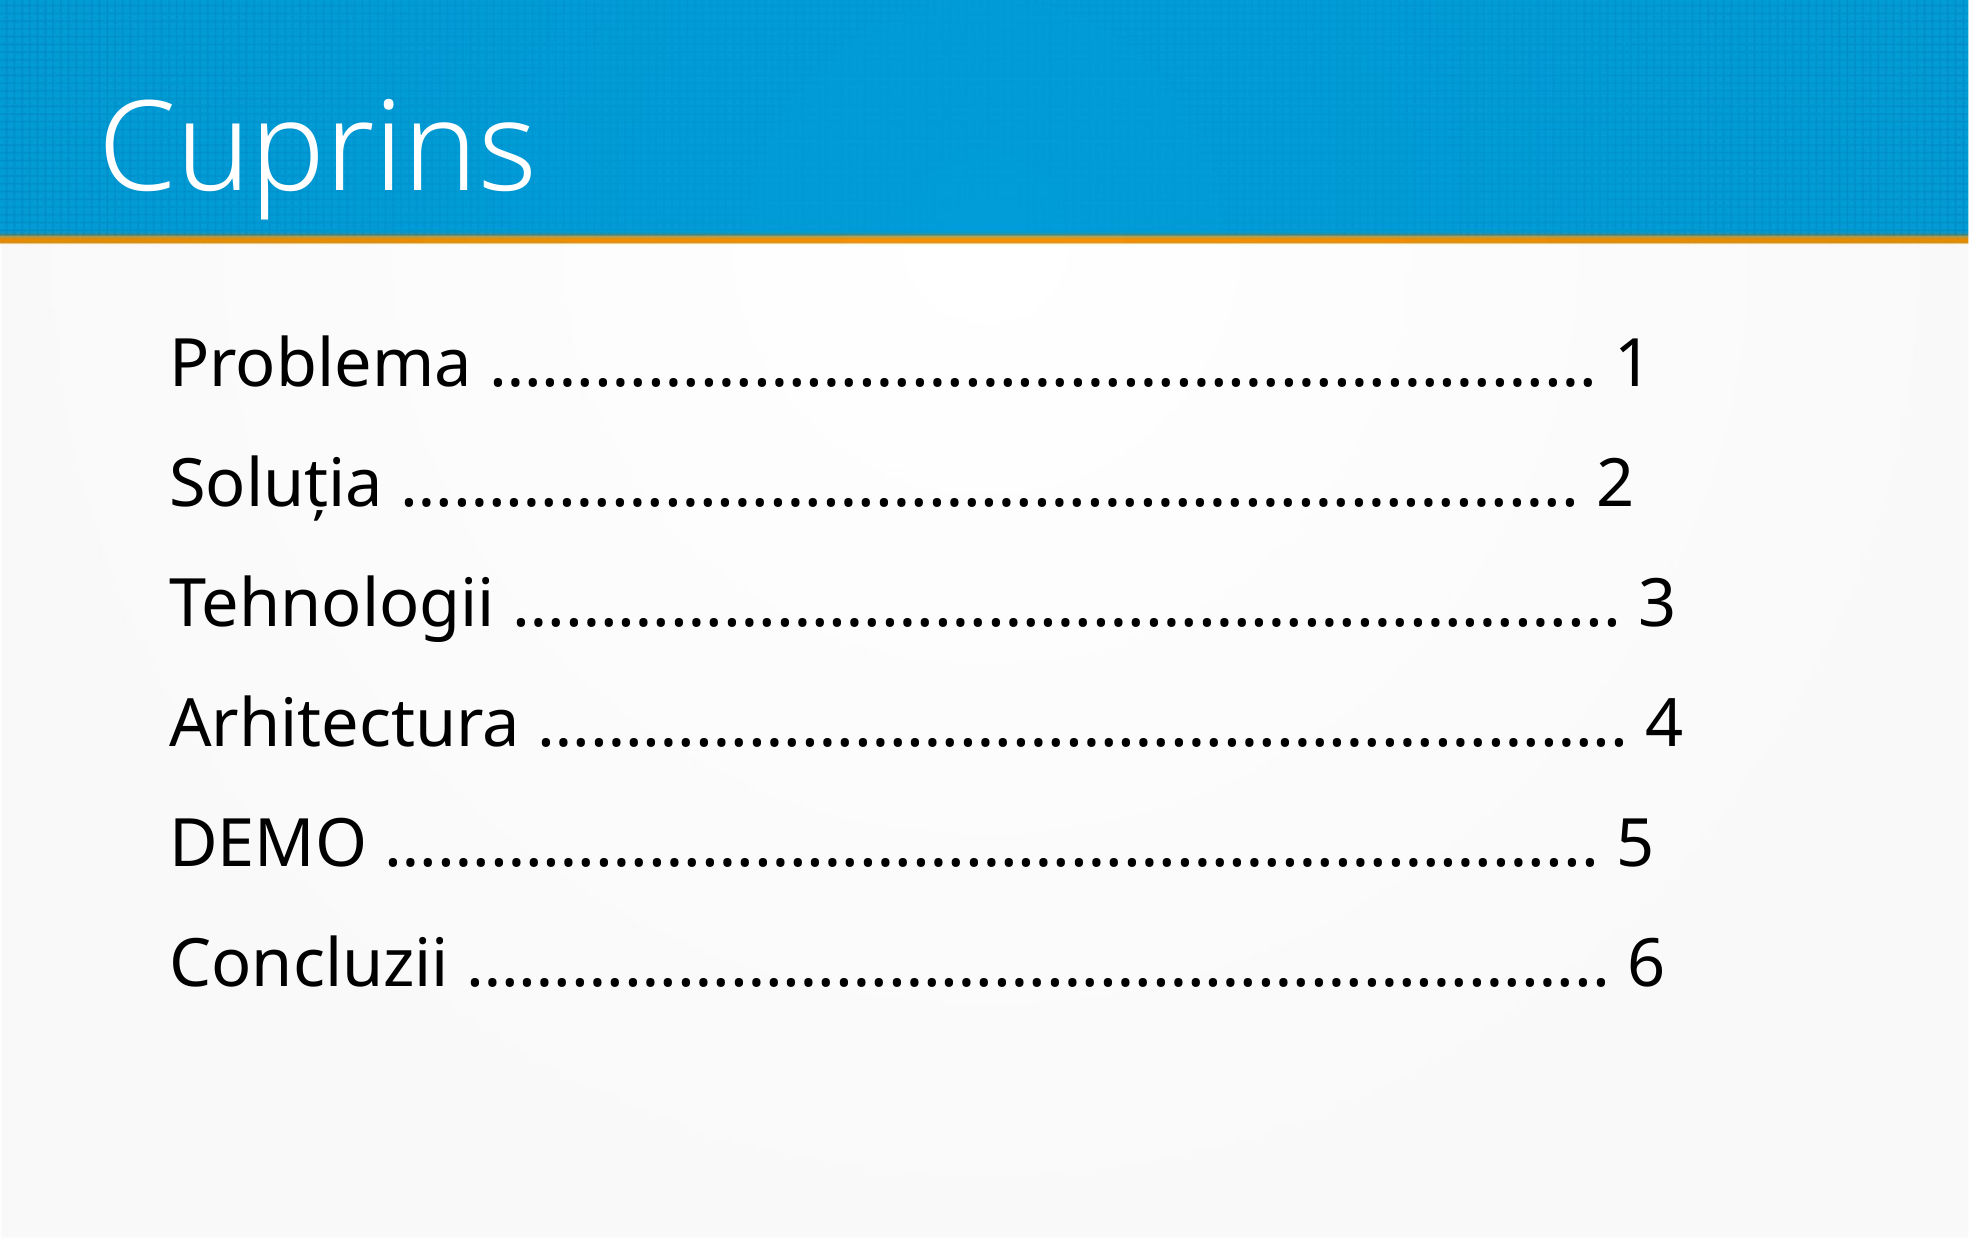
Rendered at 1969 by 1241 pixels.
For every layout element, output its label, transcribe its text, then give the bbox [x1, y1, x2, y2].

title Cuprins [98, 19, 1870, 227]
picture [0, 233, 1969, 1241]
list Problema ……………………………………………………… 1 Soluția …………………………………………………………. 2 Tehnologii ……………………………………………………... 3 Arhitectura …………………………………………………….. 4 DEMO …………………………………………………………... 5 Concluzii ……………………………………………………….. 6 [98, 315, 1861, 1081]
